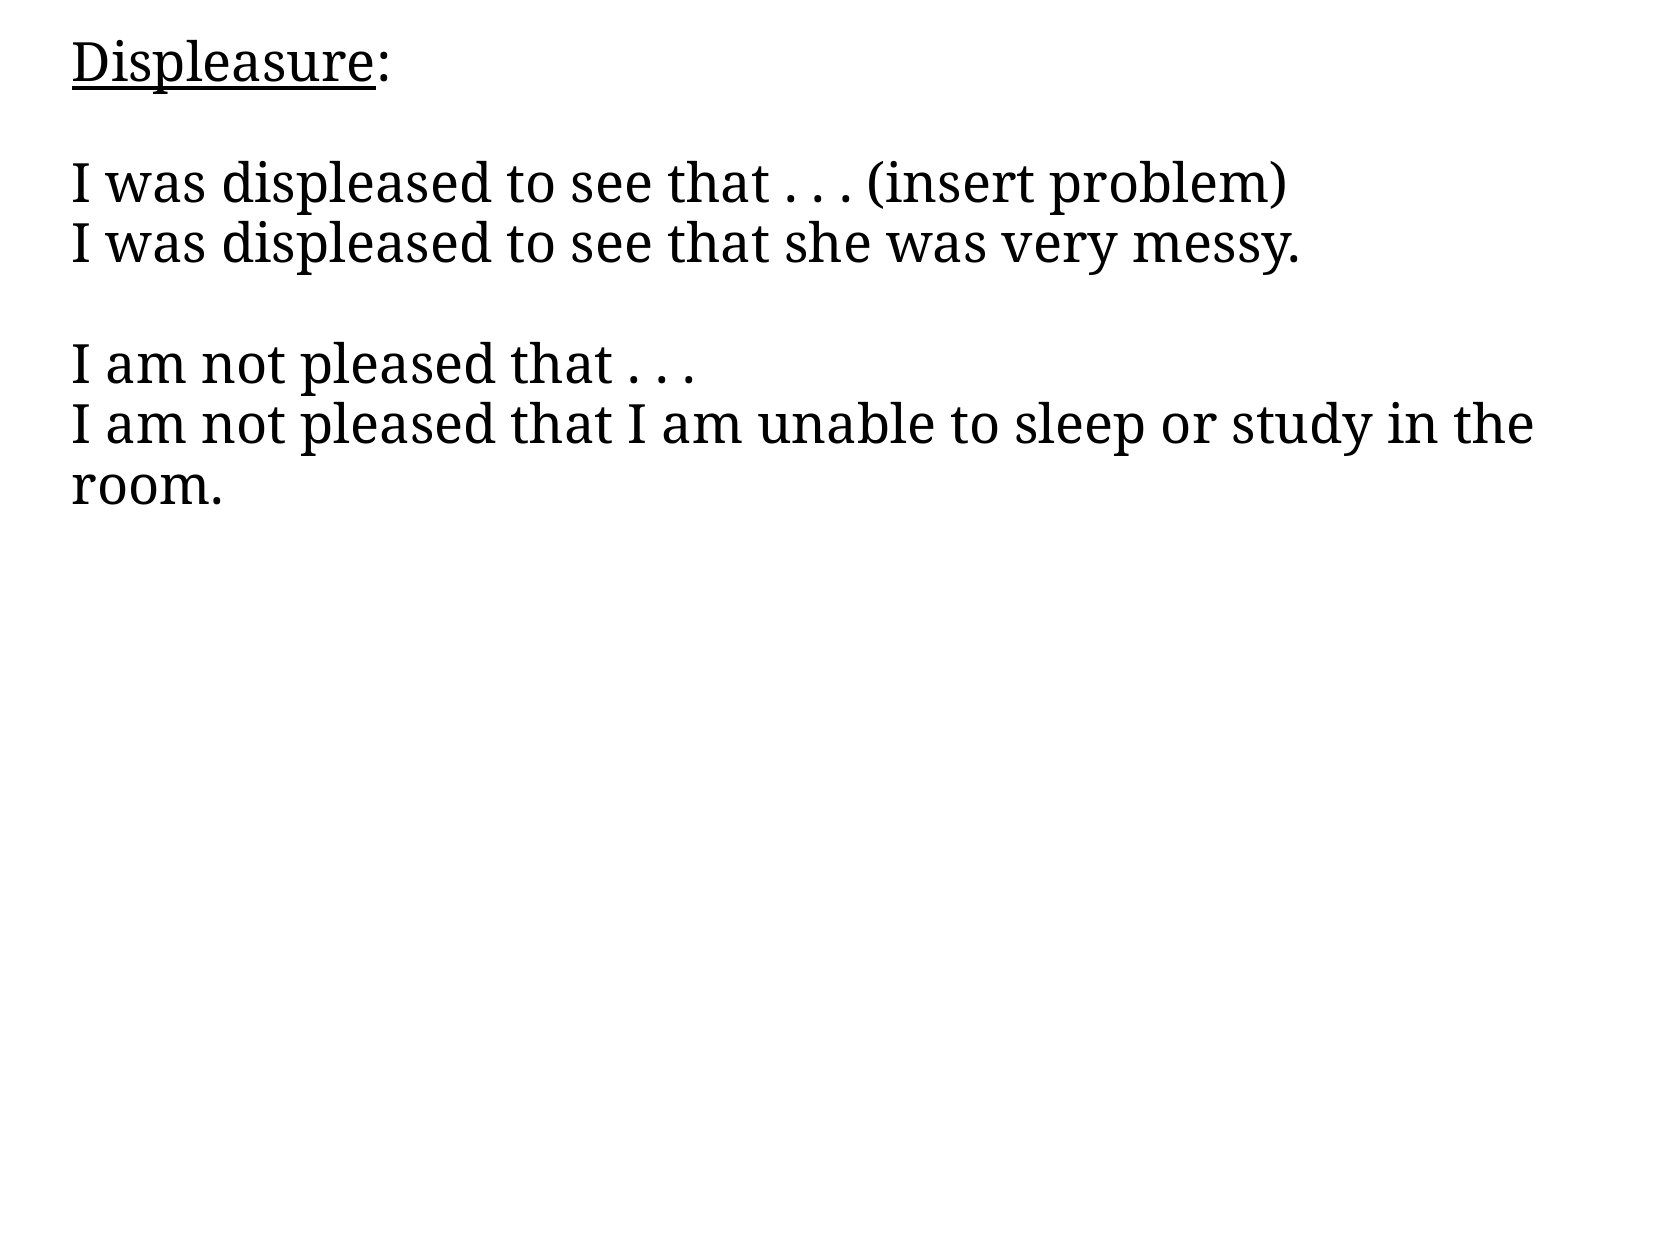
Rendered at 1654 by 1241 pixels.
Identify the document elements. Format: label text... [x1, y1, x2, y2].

text_box Displeasure: I was displeased to see that . . . (insert problem) I was displeased to see that she was very messy. I am not pleased that . . . I am not pleased that I am unable to sleep or study in the room. [71, 31, 1560, 1140]
